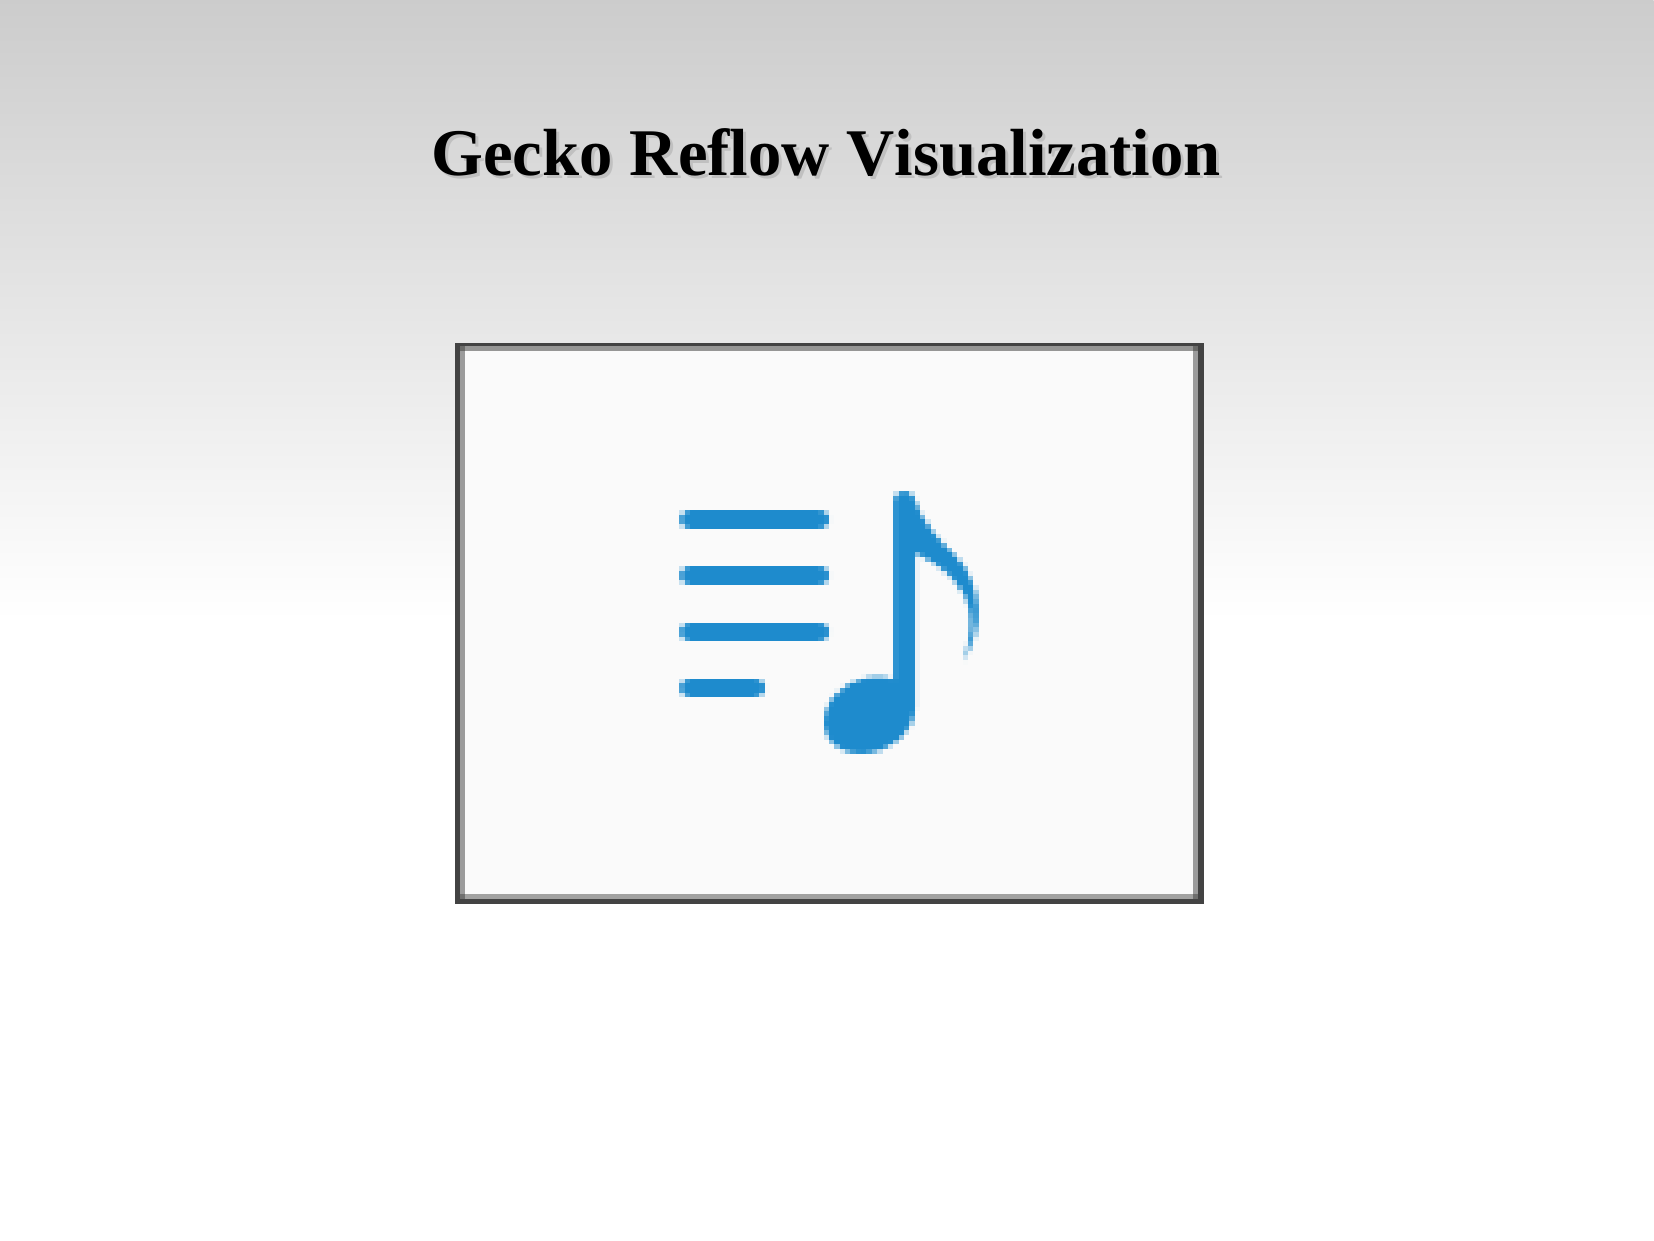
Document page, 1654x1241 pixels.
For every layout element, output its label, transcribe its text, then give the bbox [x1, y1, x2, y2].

title Gecko Reflow Visualization [82, 56, 1571, 250]
text_box [454, 341, 1205, 905]
